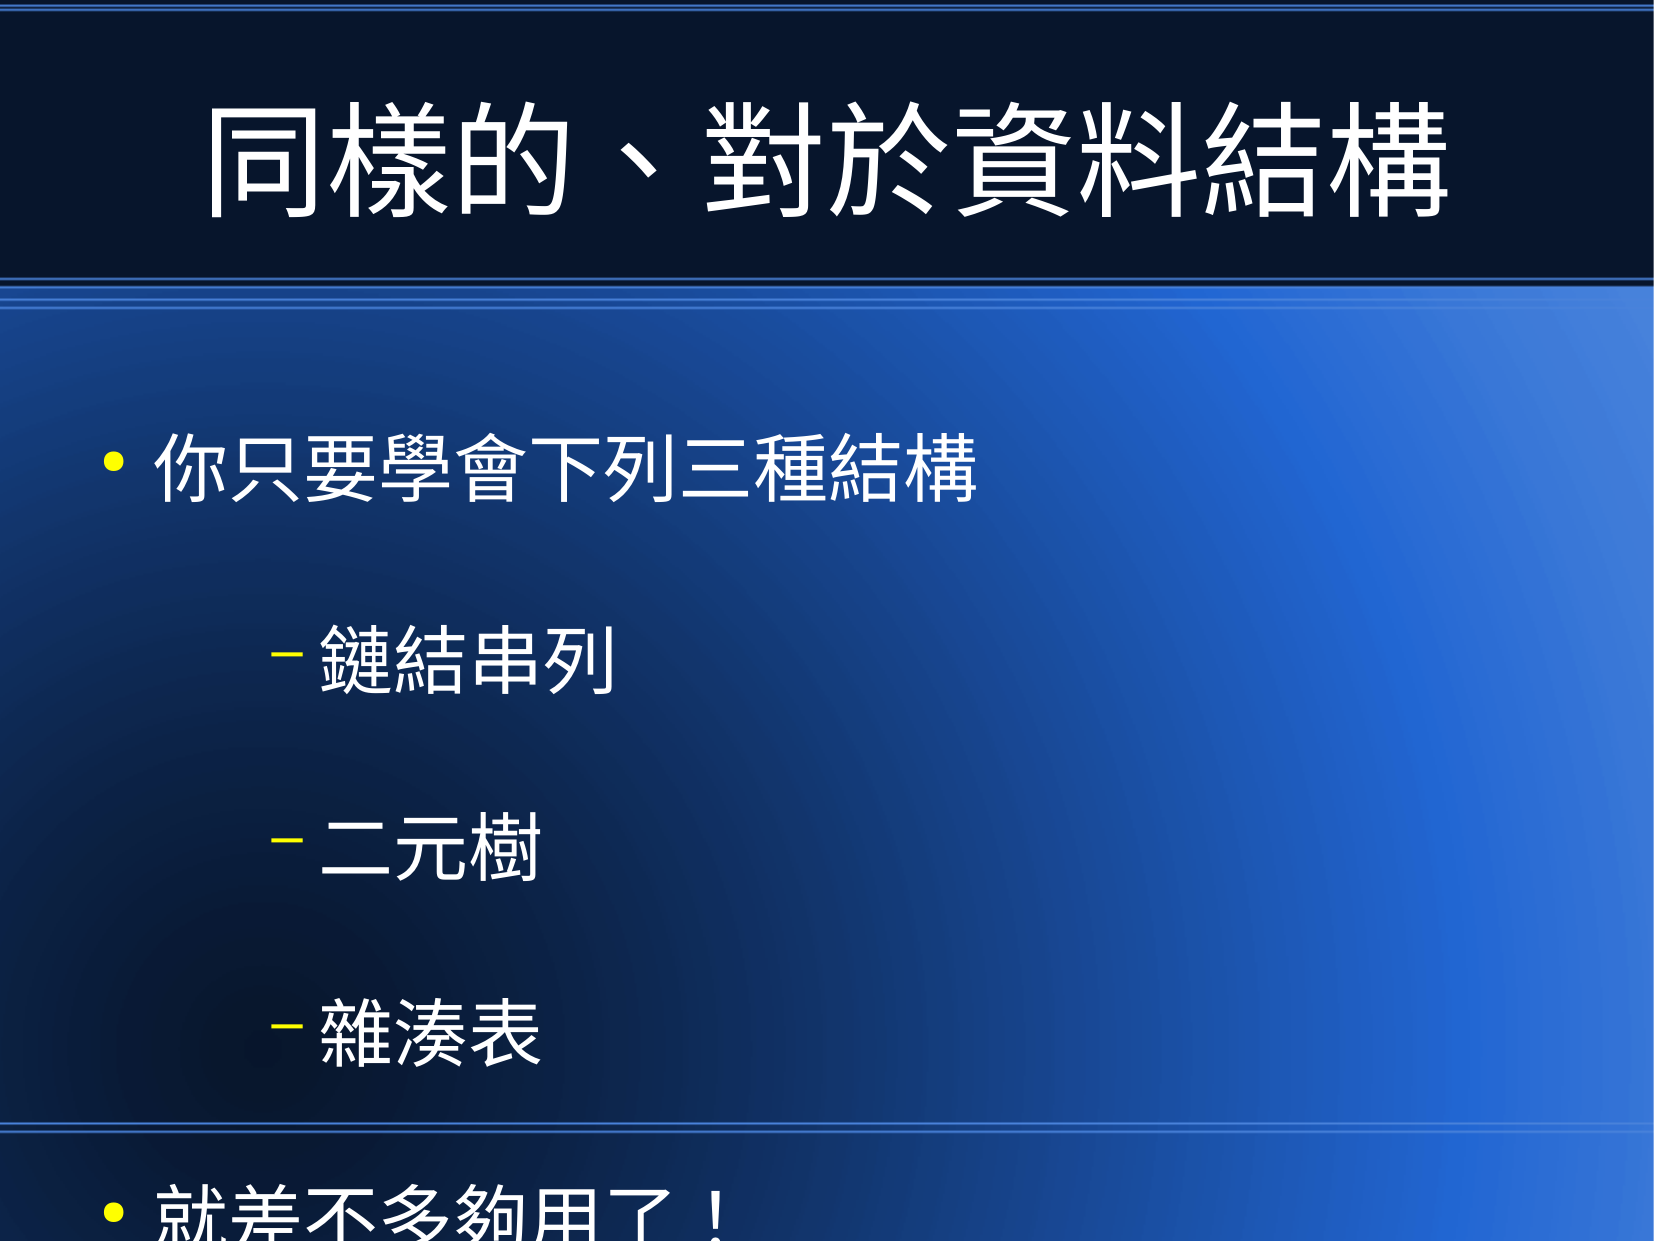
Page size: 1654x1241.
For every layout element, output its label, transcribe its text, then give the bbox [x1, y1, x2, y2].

list 你只要學會下列三種結構 鏈結串列 二元樹 雜湊表 就差不多夠用了！ [82, 355, 1571, 1241]
title 同樣的、對於資料結構 [82, 49, 1571, 257]
picture [0, 0, 1654, 1241]
